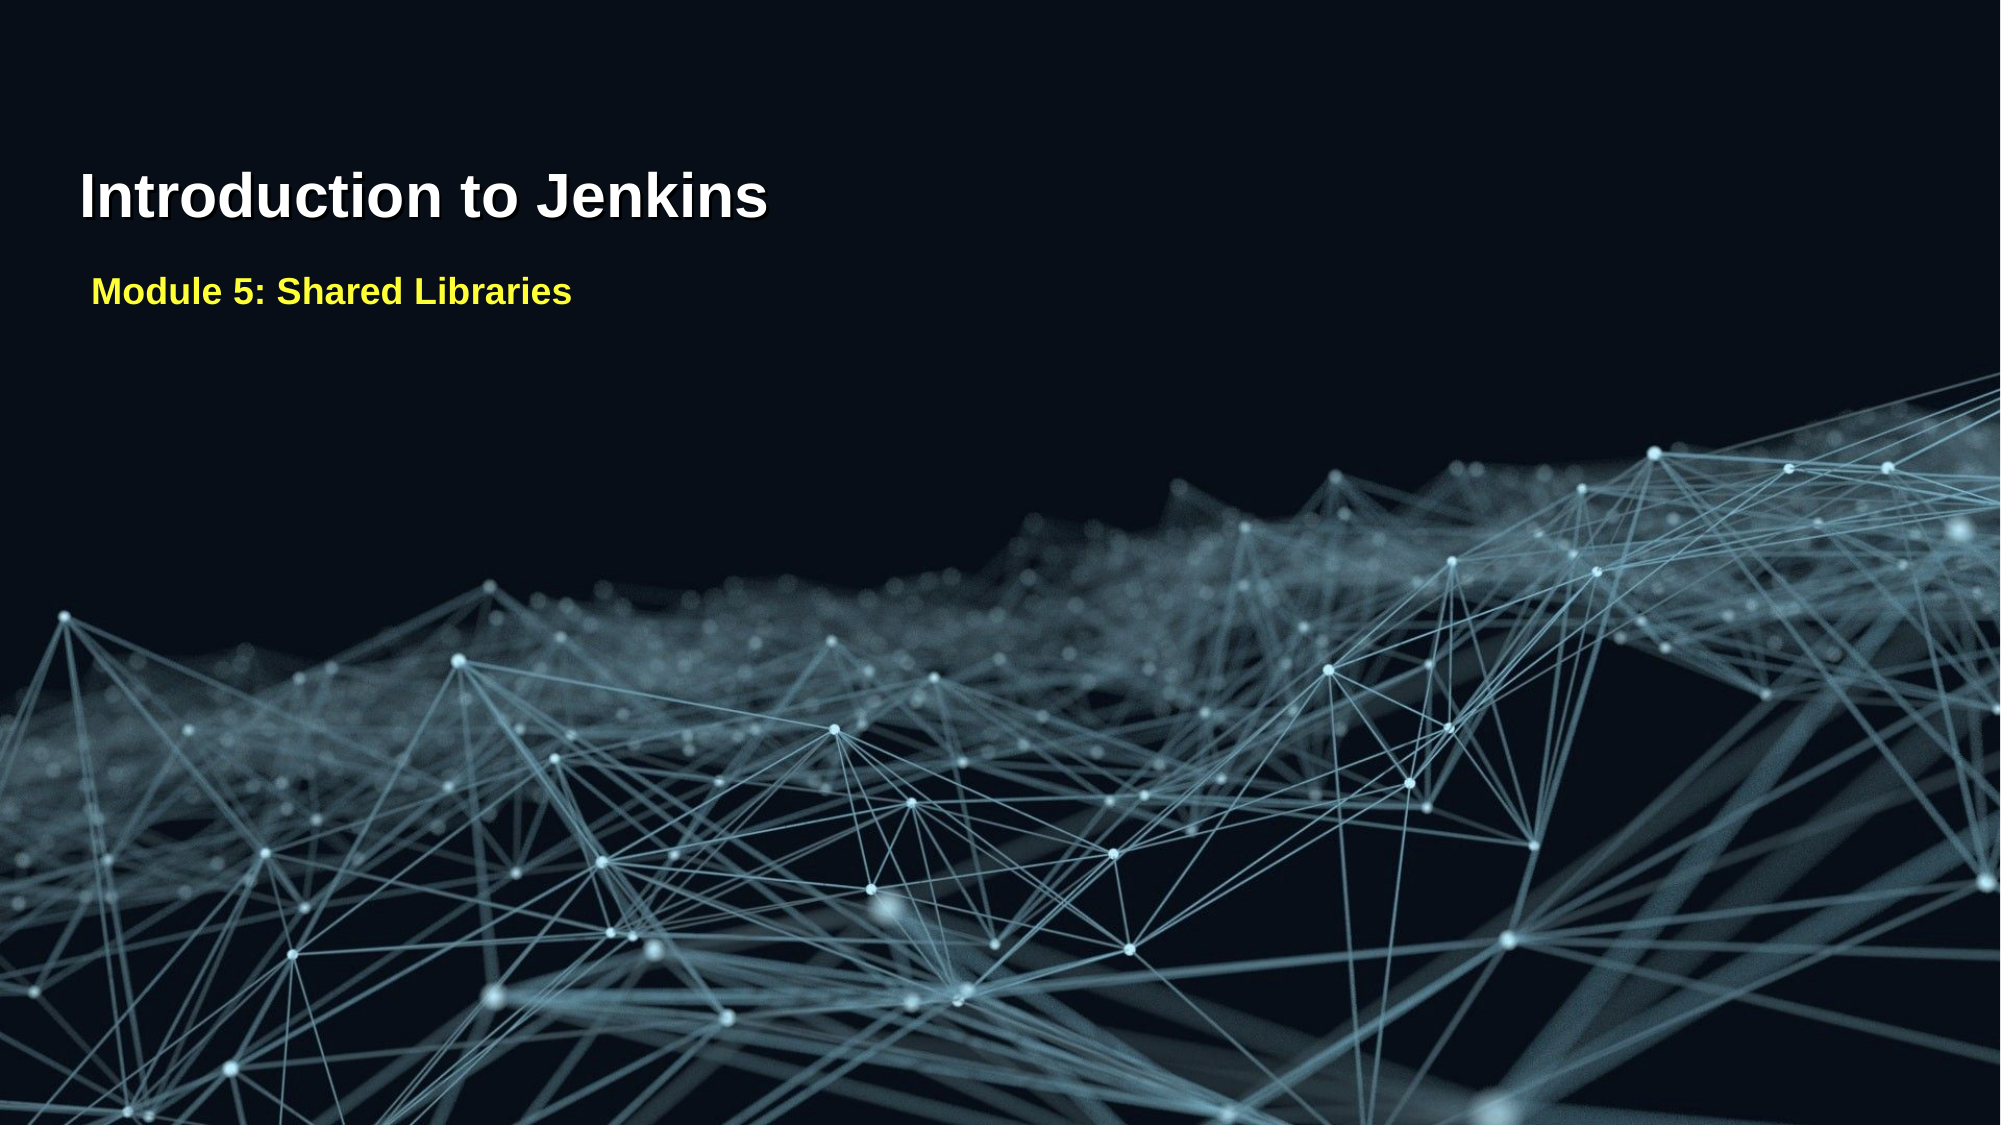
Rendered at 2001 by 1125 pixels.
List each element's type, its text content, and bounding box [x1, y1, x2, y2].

text_box Introduction to Jenkins [64, 153, 1004, 239]
picture [0, 0, 2001, 1125]
text_box Module 5: Shared Libraries [76, 259, 1093, 320]
